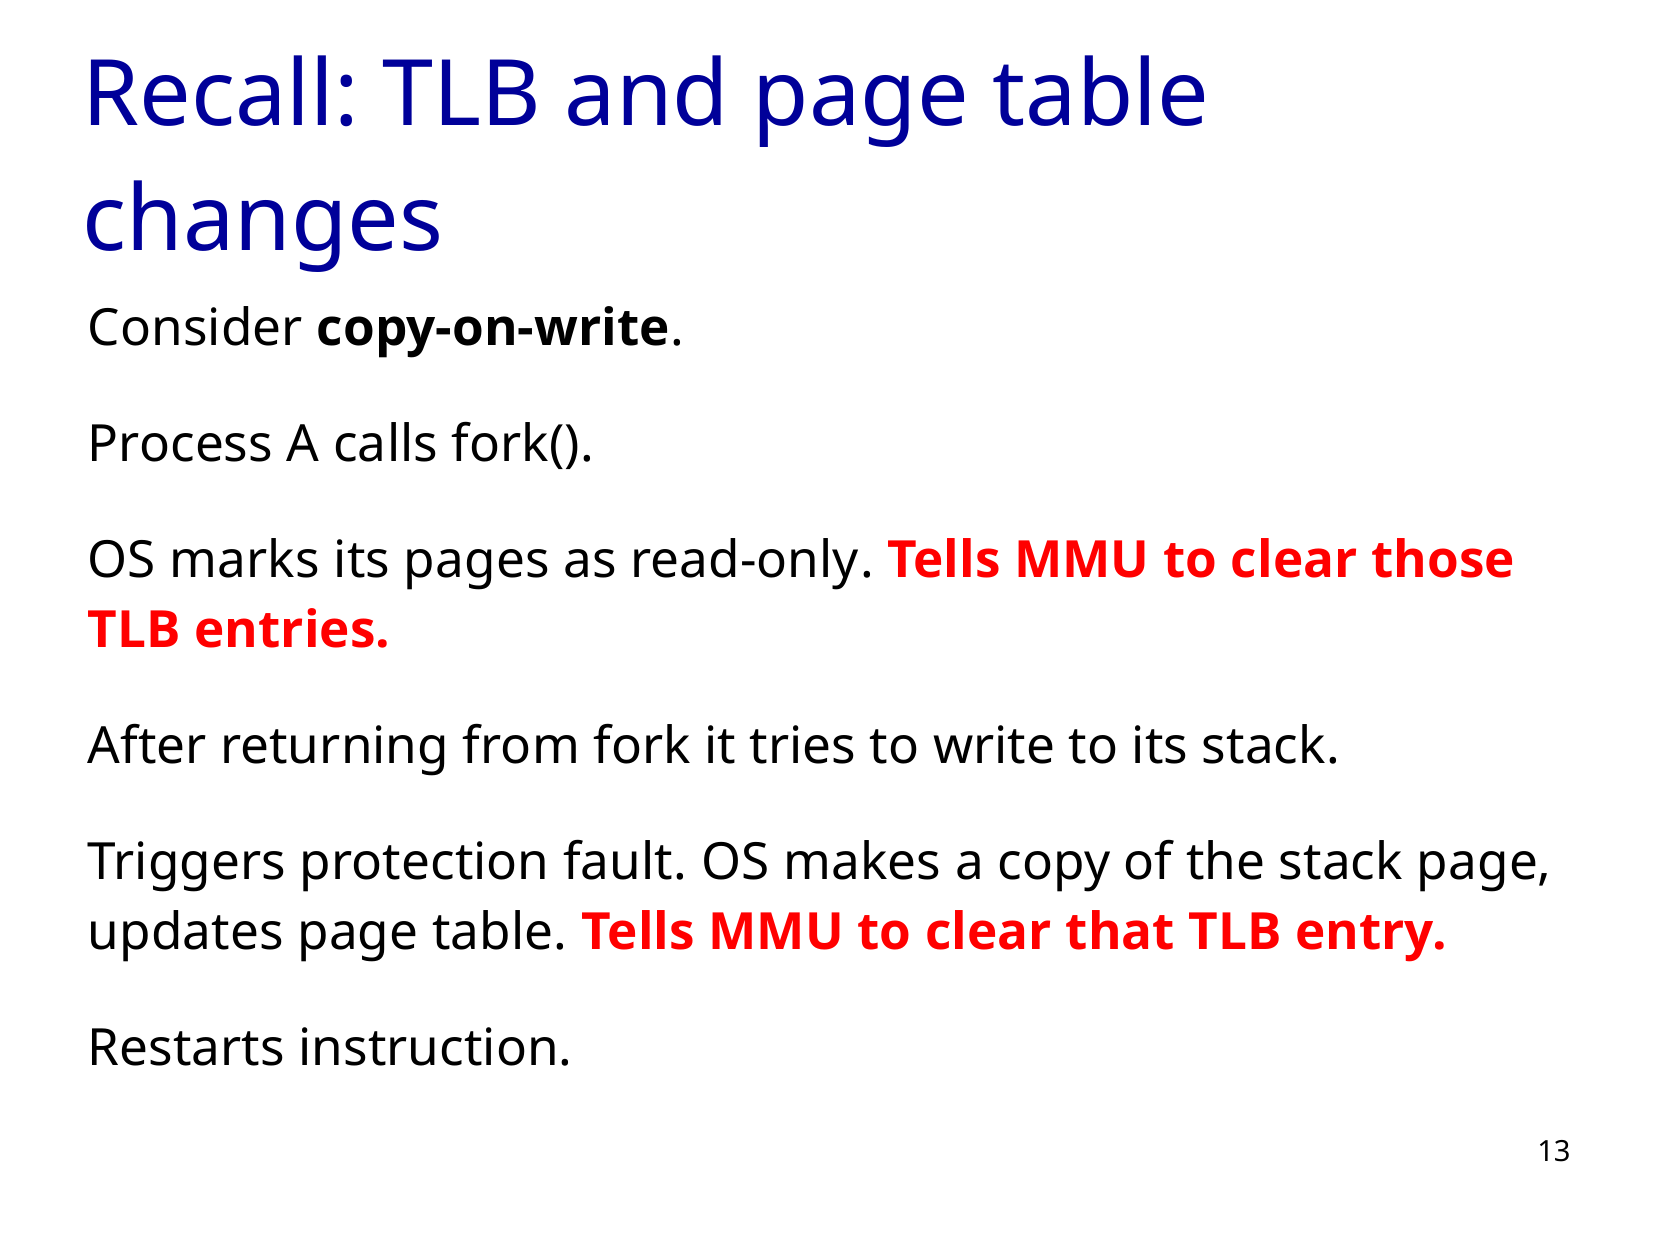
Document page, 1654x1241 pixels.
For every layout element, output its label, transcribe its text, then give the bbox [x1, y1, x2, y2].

title Recall: TLB and page table changes [82, 49, 1571, 257]
list Consider copy-on-write. Process A calls fork(). OS marks its pages as read-only. Tells MMU to clear those TLB entries. After returning from fork it tries to write to its stack. Triggers protection fault. OS makes a copy of the stack page, updates page table. Tells MMU to clear that TLB entry. Restarts instruction. [60, 290, 1571, 1096]
